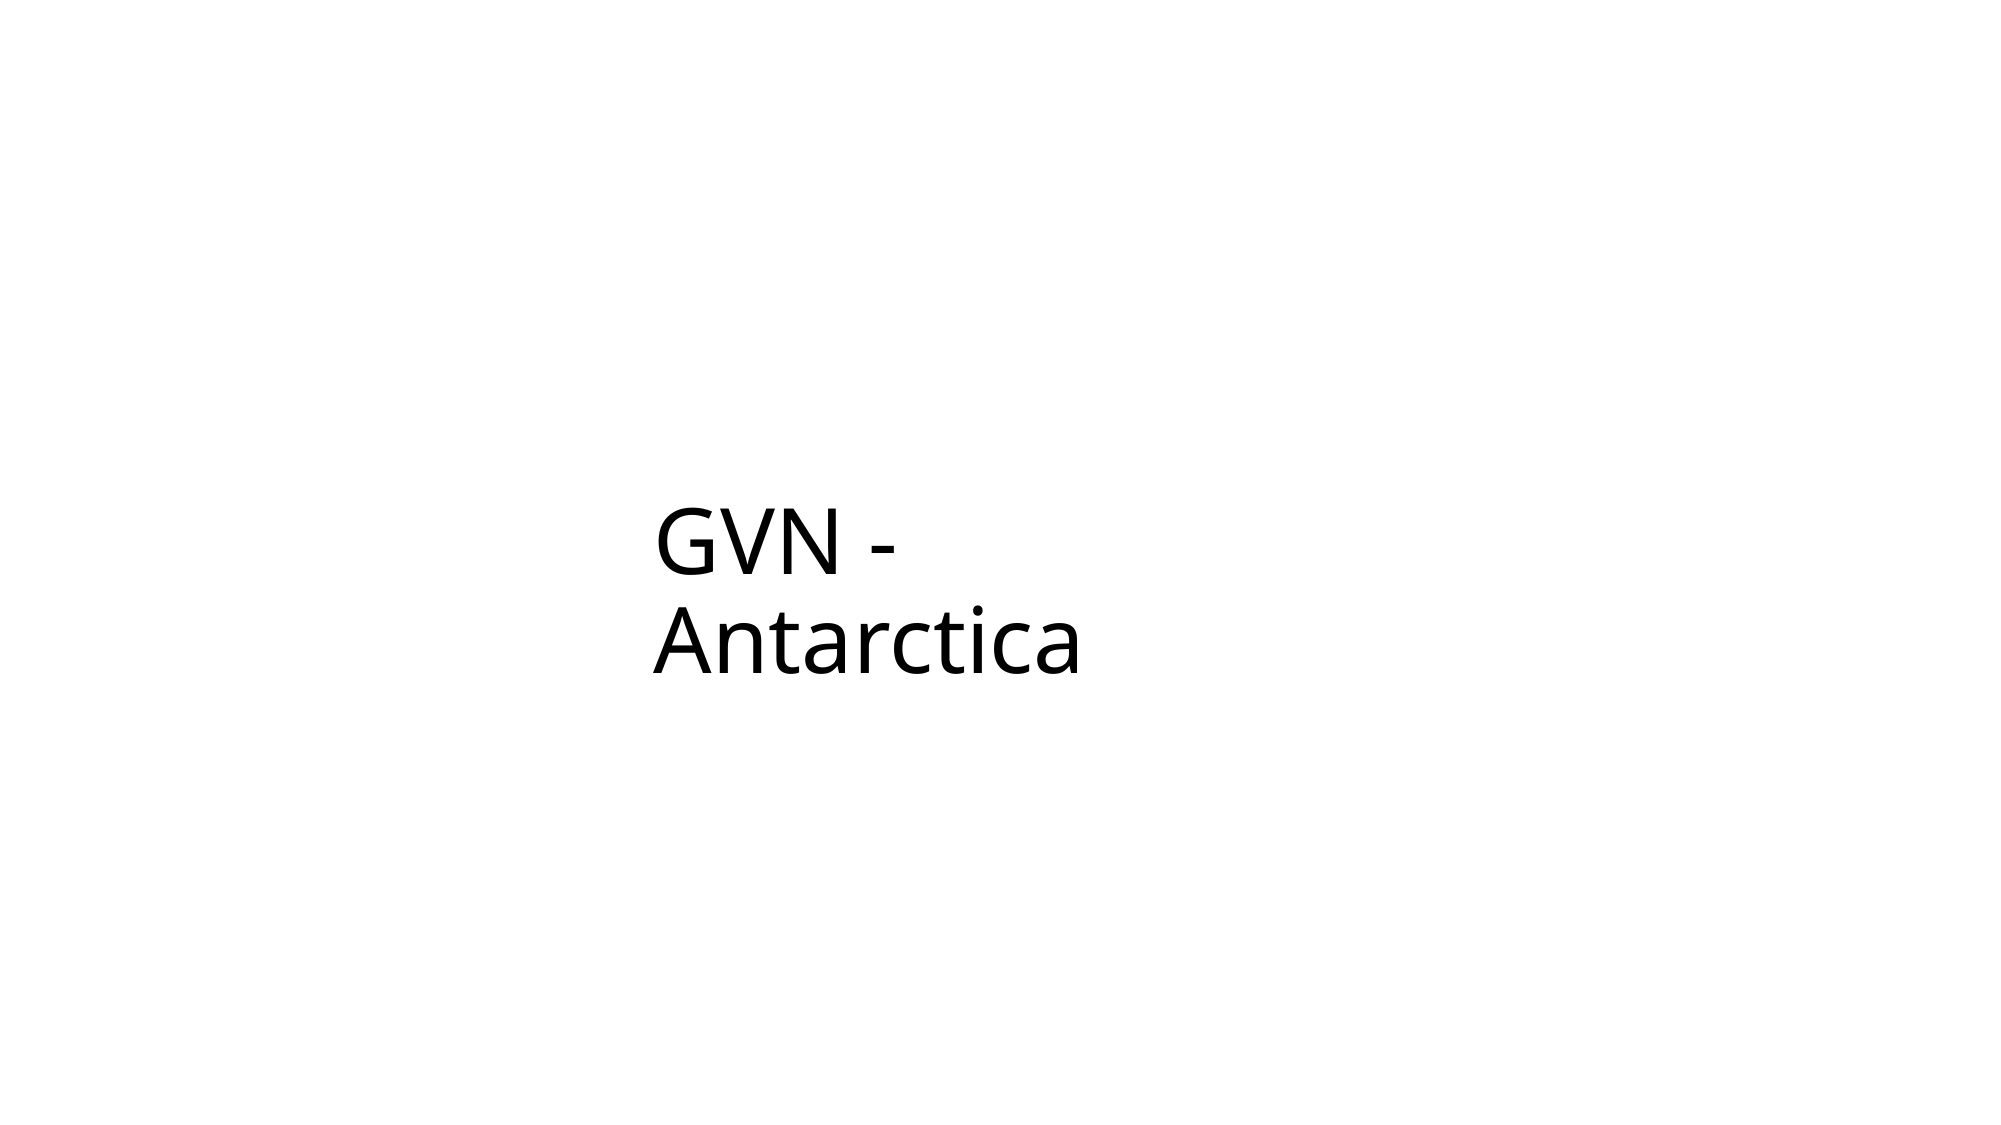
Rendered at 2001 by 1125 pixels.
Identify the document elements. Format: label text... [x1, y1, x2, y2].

title GVN - Antarctica [638, 485, 1297, 704]
